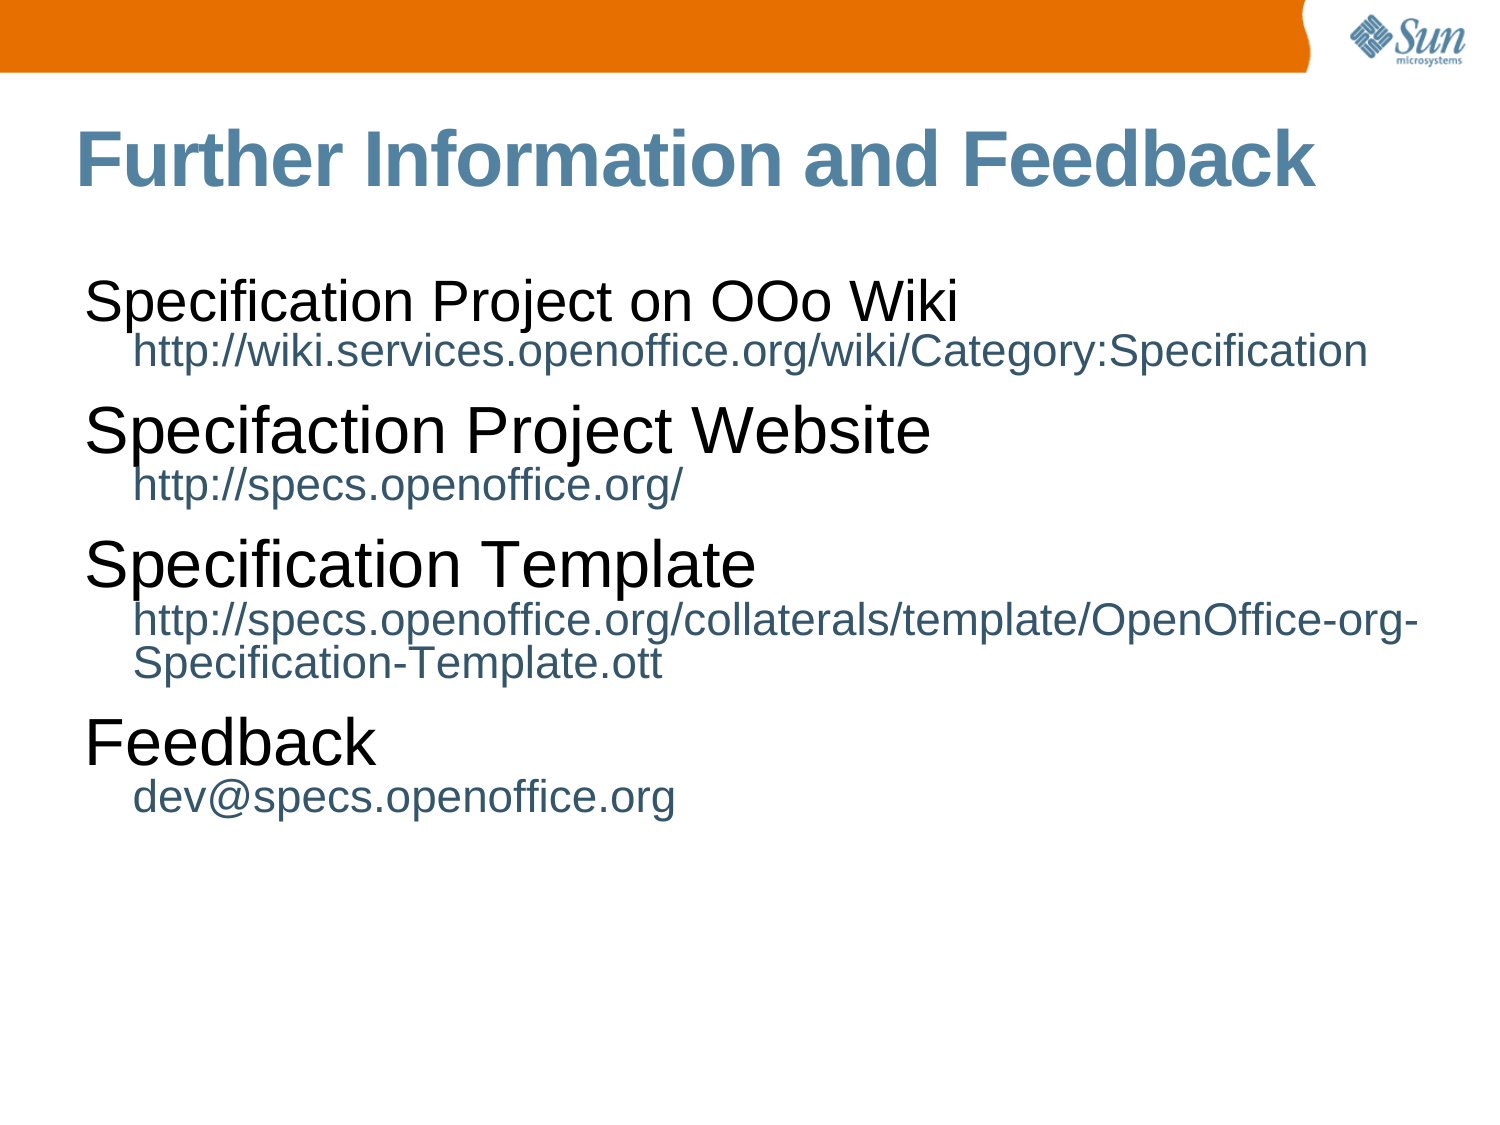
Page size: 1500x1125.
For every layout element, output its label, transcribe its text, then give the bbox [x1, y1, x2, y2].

picture [0, 0, 1500, 75]
title Further Information and Feedback [75, 122, 1438, 228]
list Specification Project on OOo Wiki http://wiki.services.openoffice.org/wiki/Category:Specification Specifaction Project Website http://specs.openoffice.org/ Specification Template http://specs.openoffice.org/collaterals/template/OpenOffice-org-Specification-Template.ott Feedback dev@specs.openoffice.org [65, 276, 1439, 1024]
